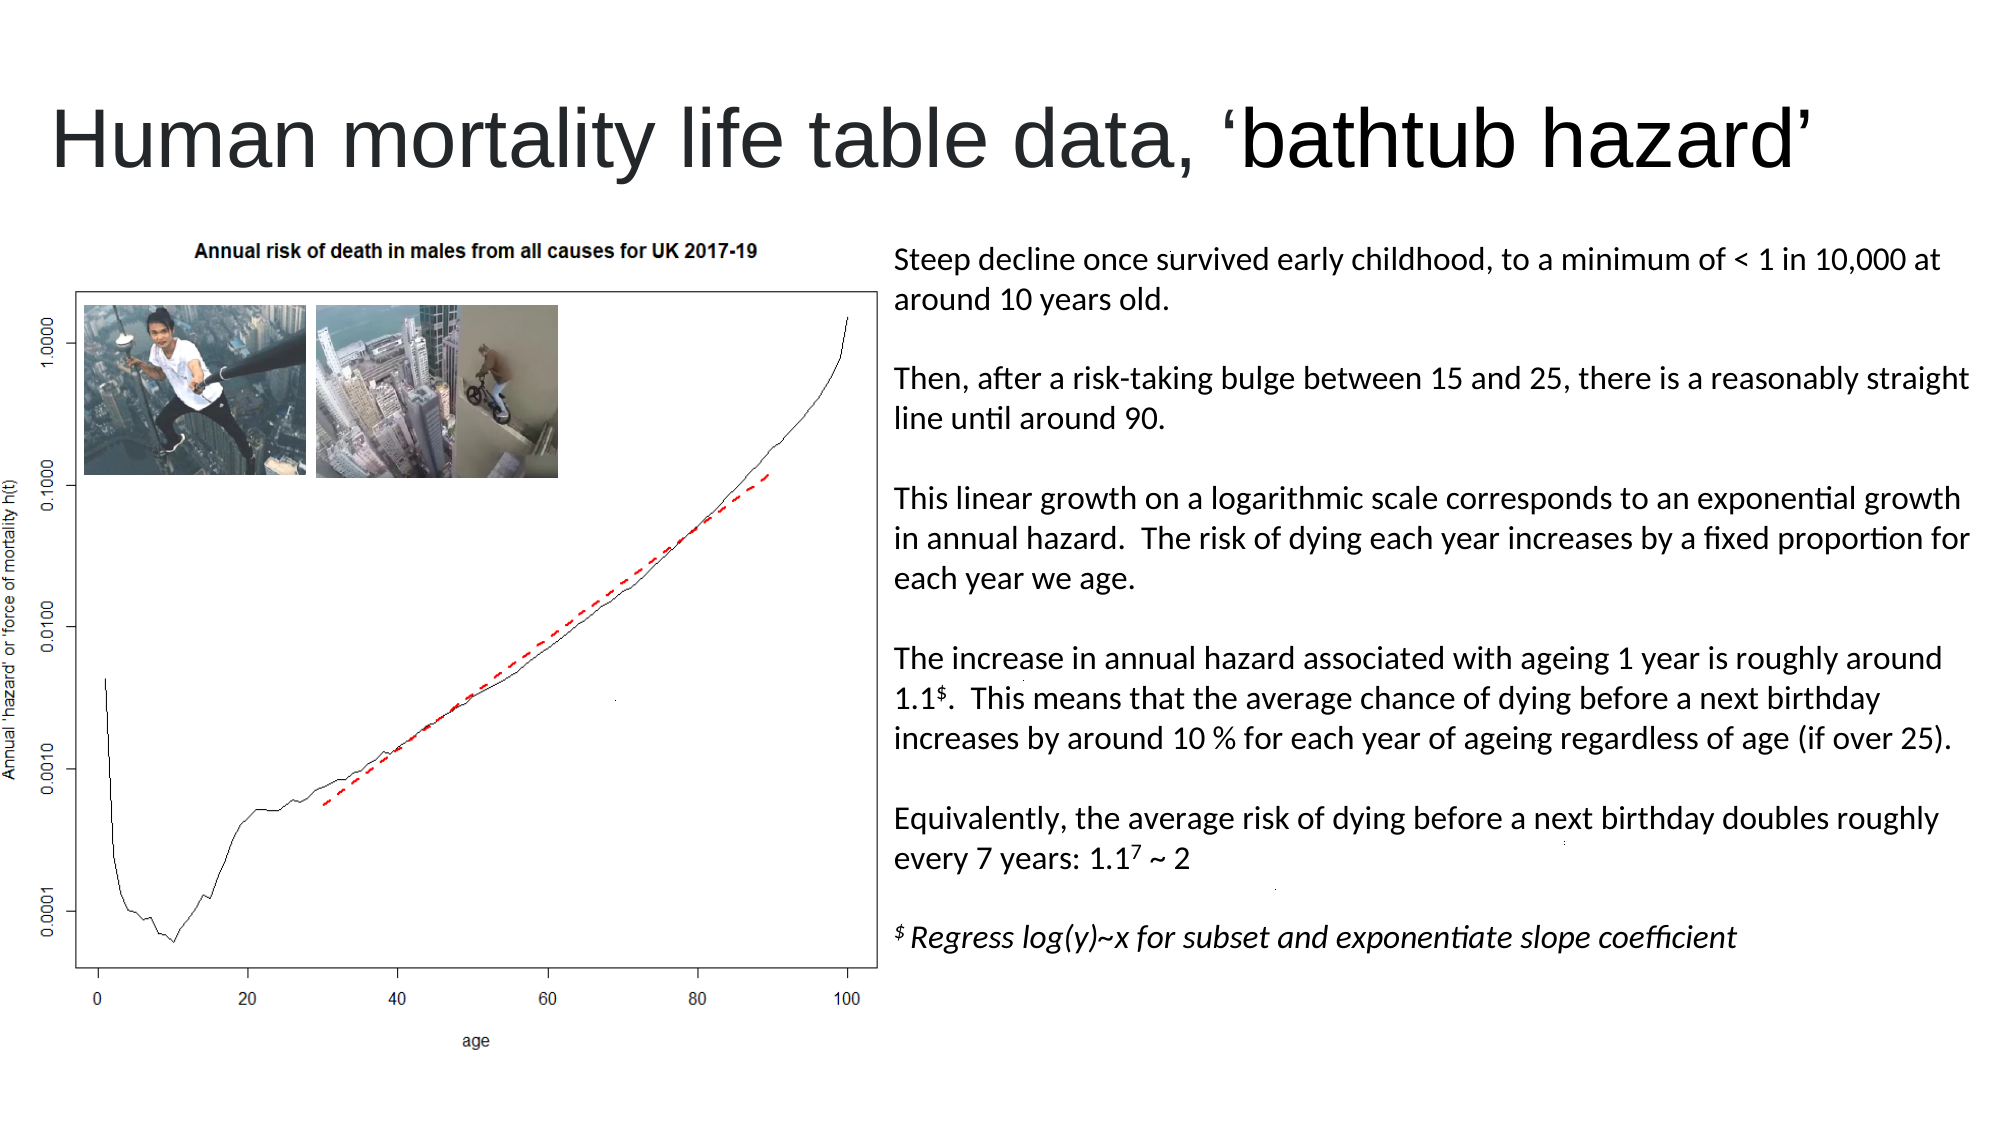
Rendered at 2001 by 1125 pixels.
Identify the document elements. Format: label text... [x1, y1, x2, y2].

text_box Steep decline once survived early childhood, to a minimum of < 1 in 10,000 at around 10 years old. Then, after a risk-taking bulge between 15 and 25, there is a reasonably straight line until around 90. This linear growth on a logarithmic scale corresponds to an exponential growth in annual hazard. The risk of dying each year increases by a fixed proportion for each year we age. The increase in annual hazard associated with ageing 1 year is roughly around 1.1$. This means that the average chance of dying before a next birthday increases by around 10 % for each year of ageing regardless of age (if over 25). Equivalently, the average risk of dying before a next birthday doubles roughly every 7 years: 1.17 ~ 2 $ Regress log(y)~x for subset and exponentiate slope coefficient [878, 229, 2000, 1013]
picture [0, 211, 896, 1053]
title Human mortality life table data, ‘bathtub hazard’ [35, 32, 2000, 250]
